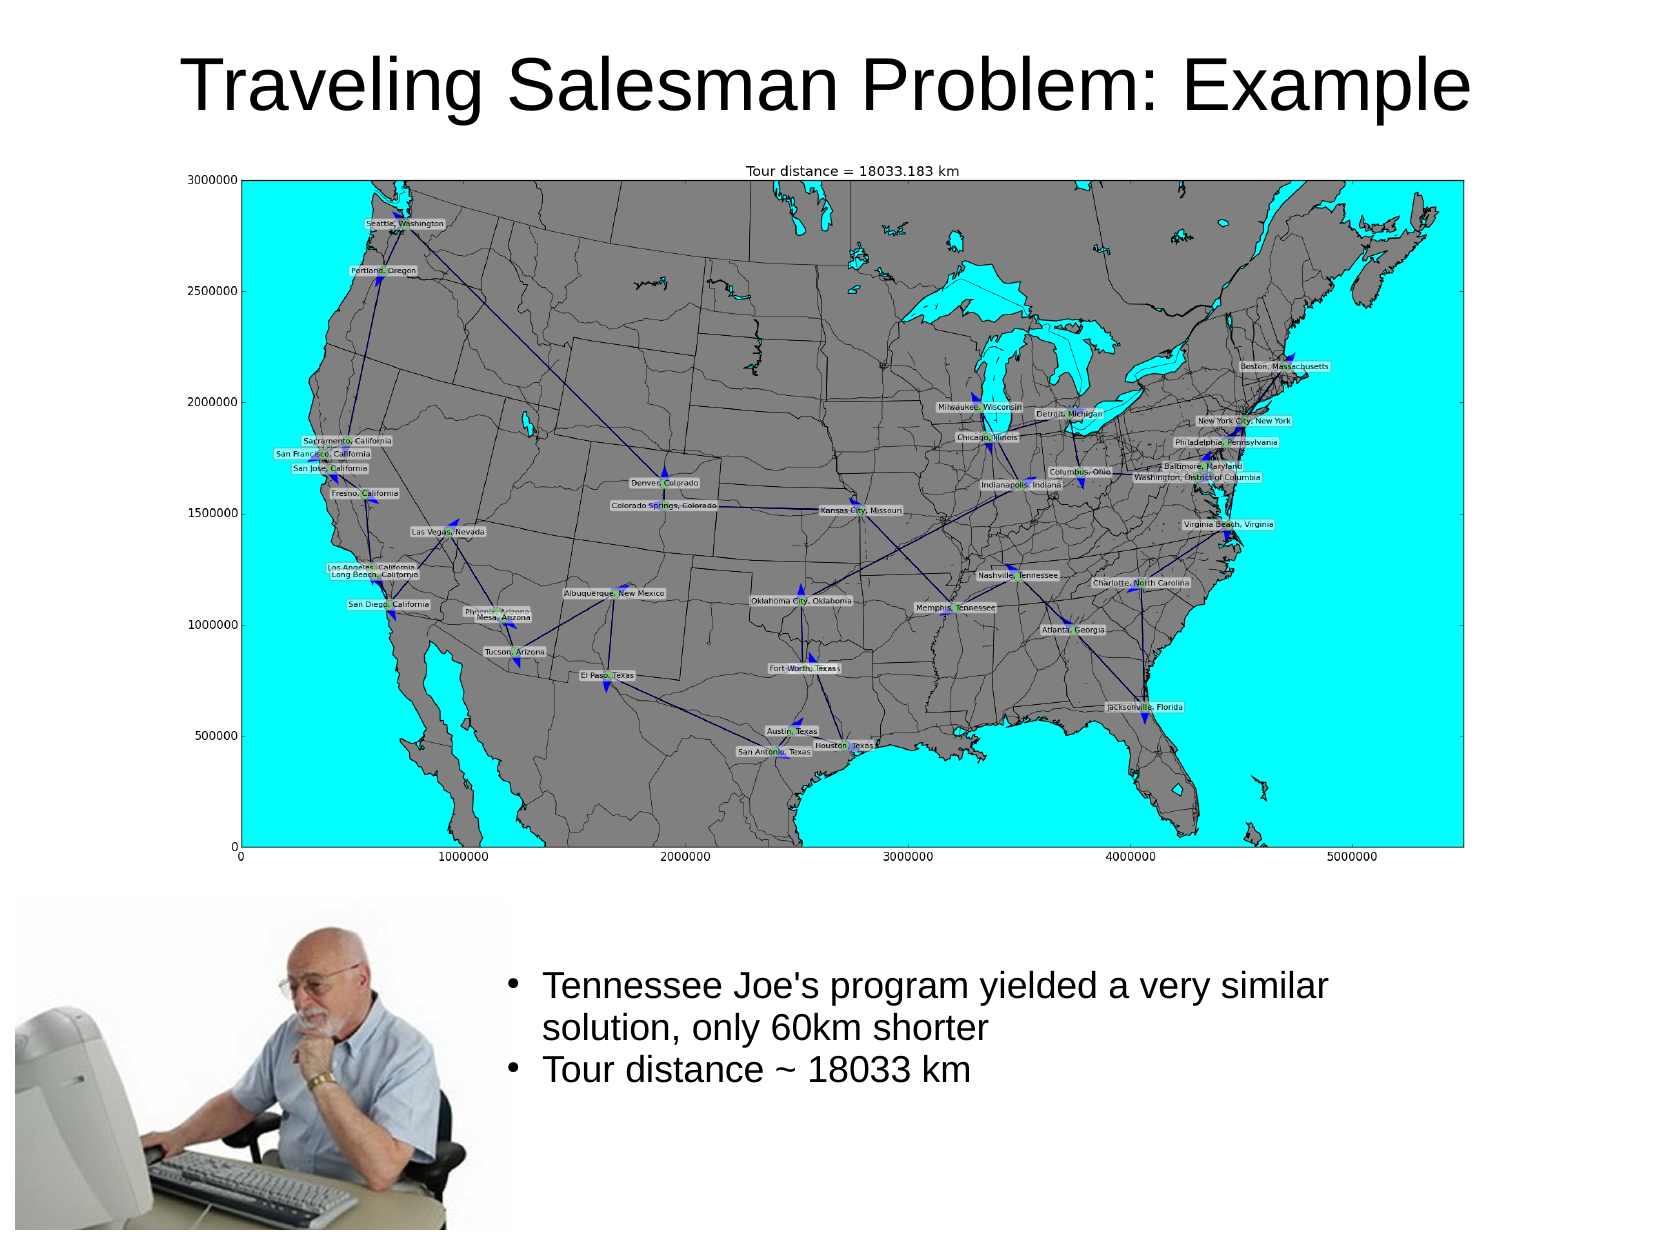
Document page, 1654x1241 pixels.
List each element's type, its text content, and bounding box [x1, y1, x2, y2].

title Traveling Salesman Problem: Example [82, 42, 1571, 127]
text_box Tennessee Joe's program yielded a very similar solution, only 60km shorter Tour distance ~ 18033 km [491, 956, 1351, 1224]
picture [181, 165, 1472, 870]
picture [15, 899, 511, 1231]
